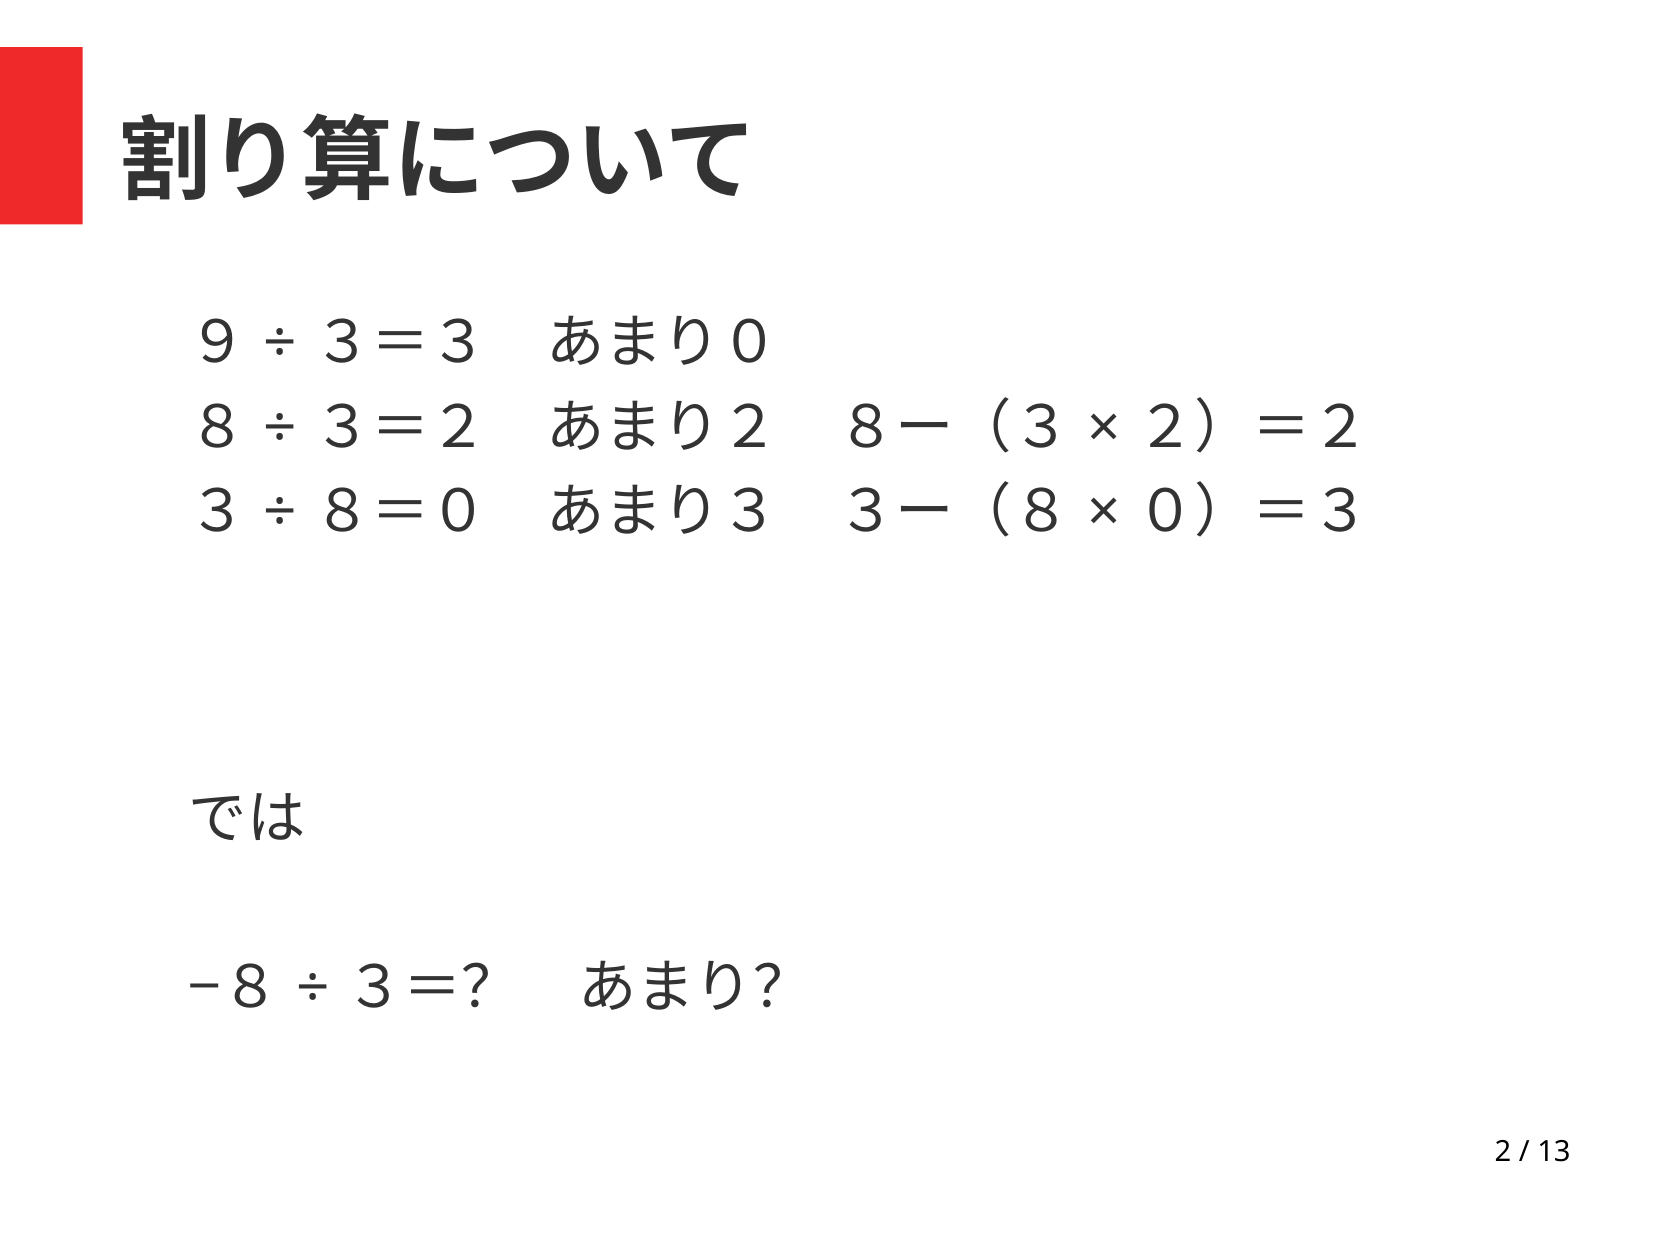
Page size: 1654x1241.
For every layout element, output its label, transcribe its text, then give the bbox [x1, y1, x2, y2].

list ９÷３＝３ あまり０ ８÷３＝２ あまり２ ８ー（３×２）＝２ ３÷８＝０ あまり３ ３ー（８×０）＝３ では −８÷３＝？ あまり？ [118, 295, 1536, 1074]
title 割り算について [118, 49, 1571, 257]
